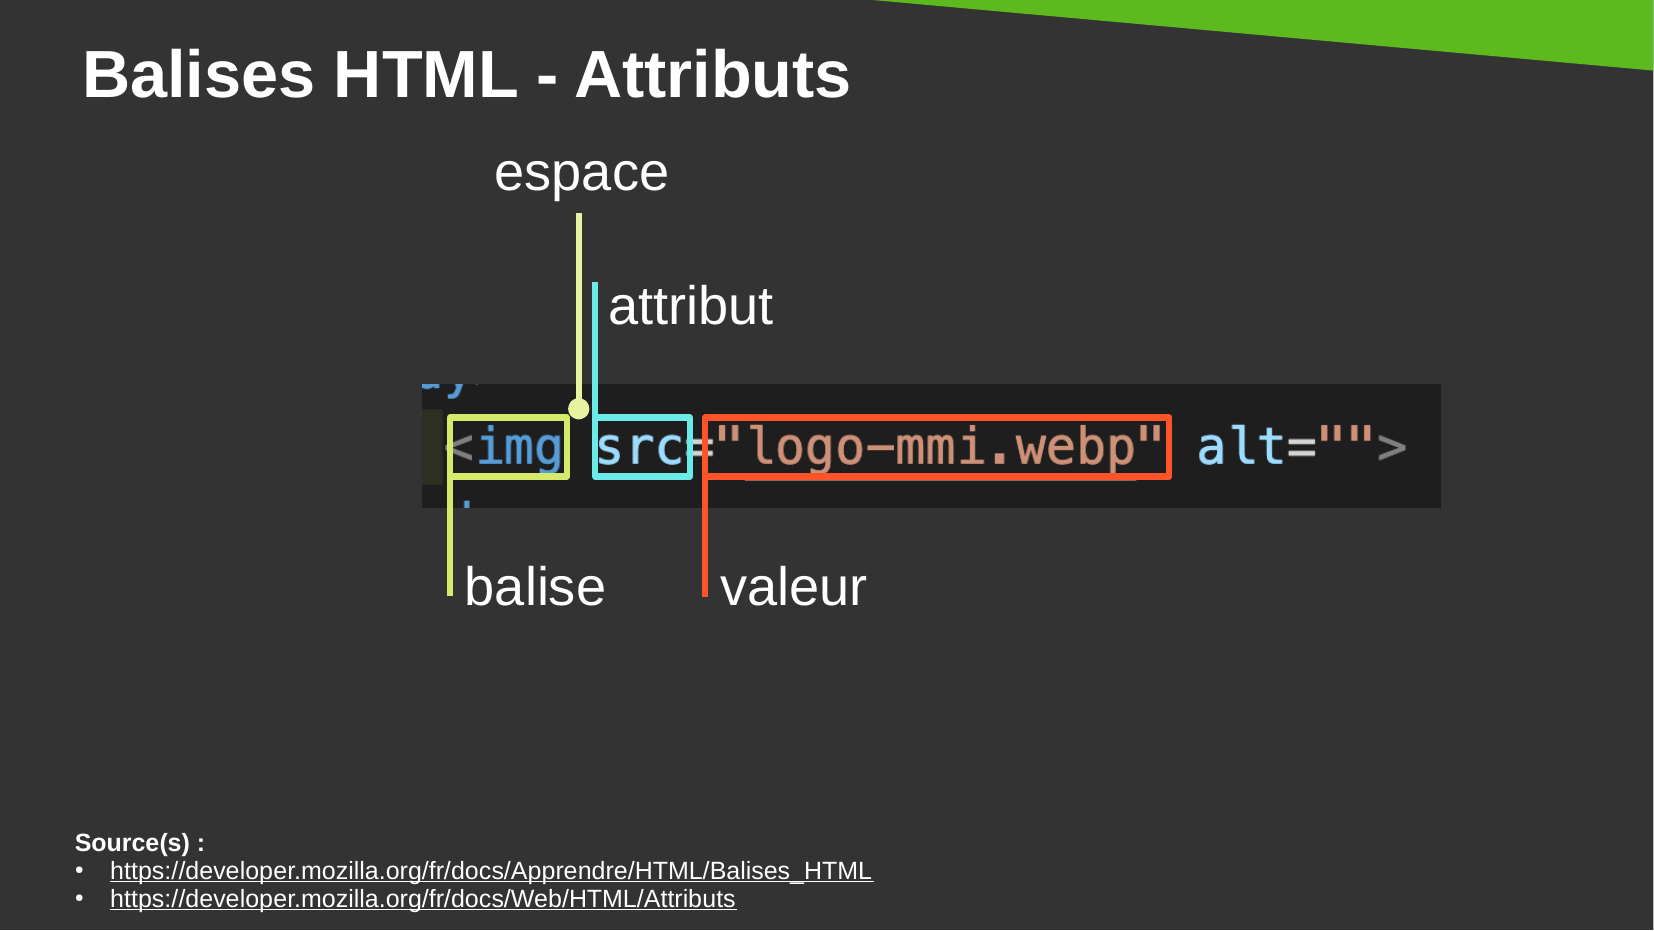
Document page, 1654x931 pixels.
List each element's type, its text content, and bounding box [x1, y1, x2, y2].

title attribut [608, 276, 1029, 339]
title Balises HTML - Attributs [82, 37, 1571, 114]
title espace [372, 141, 793, 204]
picture [453, 421, 564, 473]
text_box [872, 0, 1654, 71]
picture [598, 421, 687, 473]
picture [422, 384, 576, 508]
text_box Source(s) : https://developer.mozilla.org/fr/docs/Apprendre/HTML/Balises_HTML https://developer.mozilla.org/fr/docs/Web/HTML/Attributs [60, 821, 1546, 921]
title balise [464, 556, 650, 619]
picture [453, 384, 1441, 508]
title valeur [720, 556, 1141, 619]
picture [708, 421, 1166, 473]
